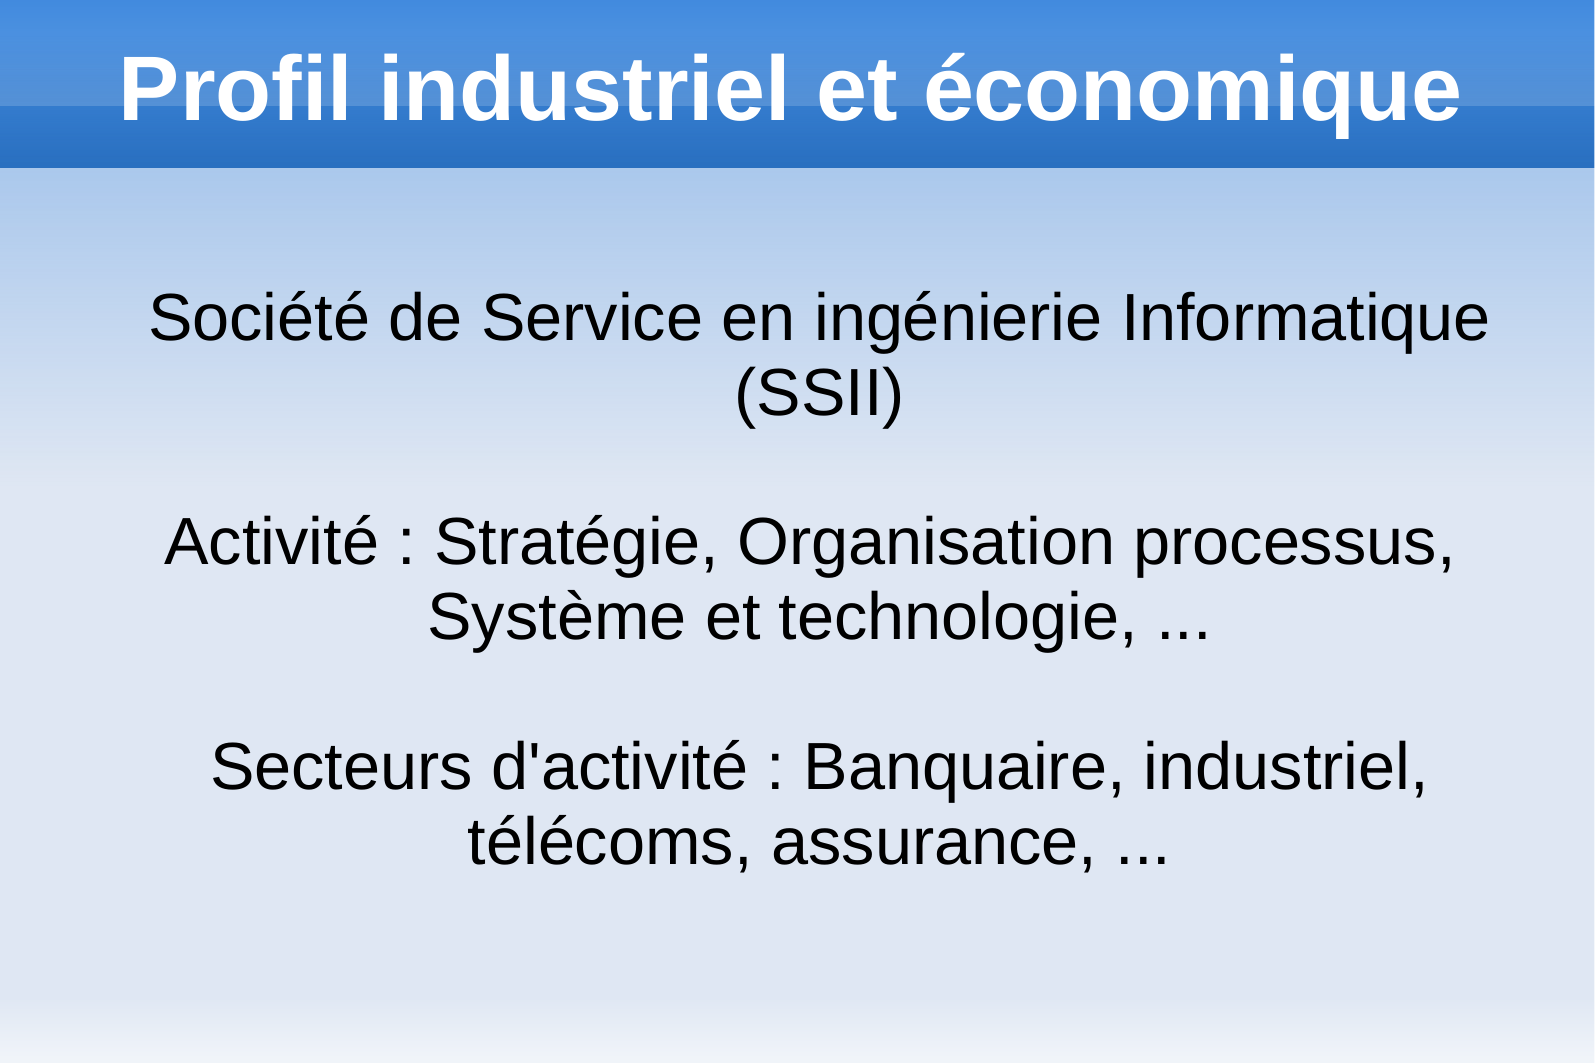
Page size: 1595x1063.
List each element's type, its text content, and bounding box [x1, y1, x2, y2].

subtitle Société de Service en ingénierie Informatique (SSII) Activité : Stratégie, Organisation processus, Système et technologie, ... Secteurs d'activité : Banquaire, industriel, télécoms, assurance, ... [102, 183, 1538, 1051]
picture [0, 0, 1595, 1063]
title Profil industriel et économique [74, 0, 1510, 178]
